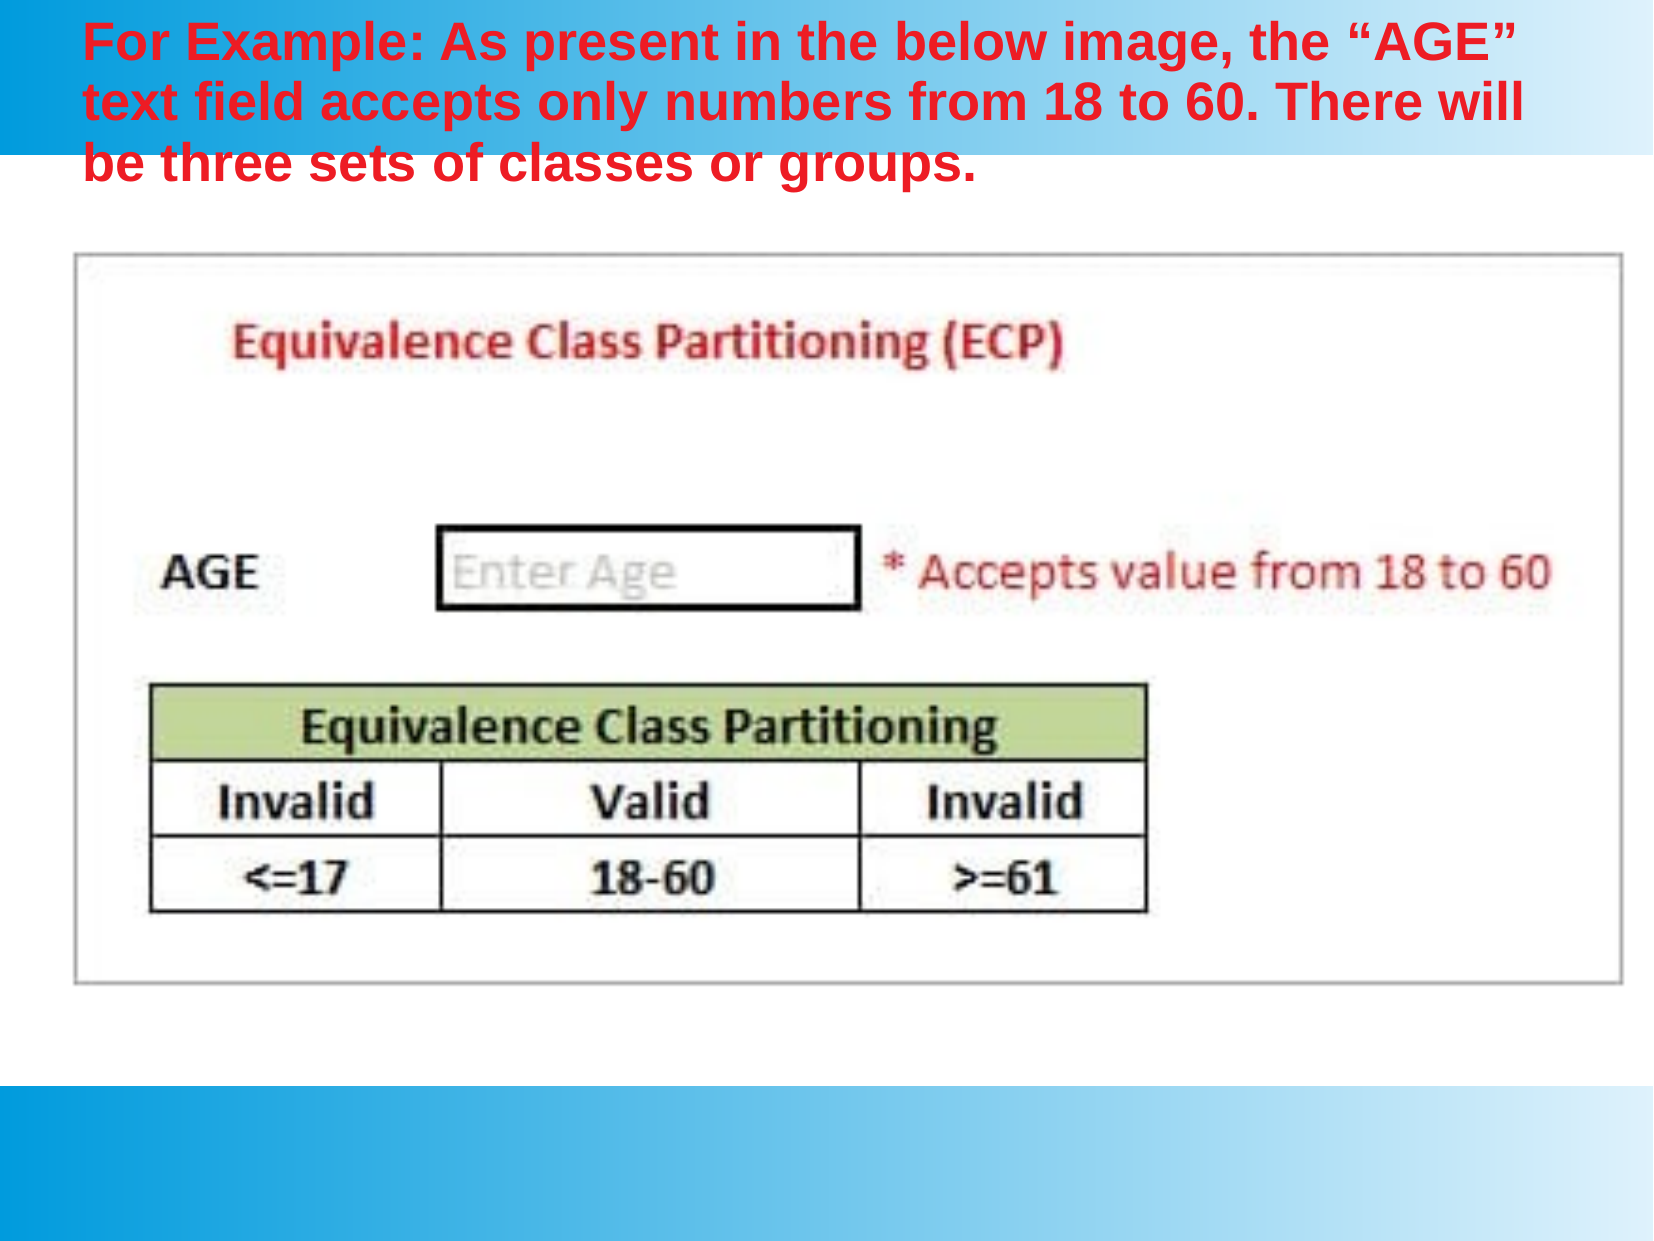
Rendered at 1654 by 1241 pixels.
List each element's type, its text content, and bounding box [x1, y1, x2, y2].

picture [60, 239, 1636, 1009]
title For Example: As present in the below image, the “AGE” text field accepts only numbers from 18 to 60. There will be three sets of classes or groups. [82, 10, 1571, 193]
